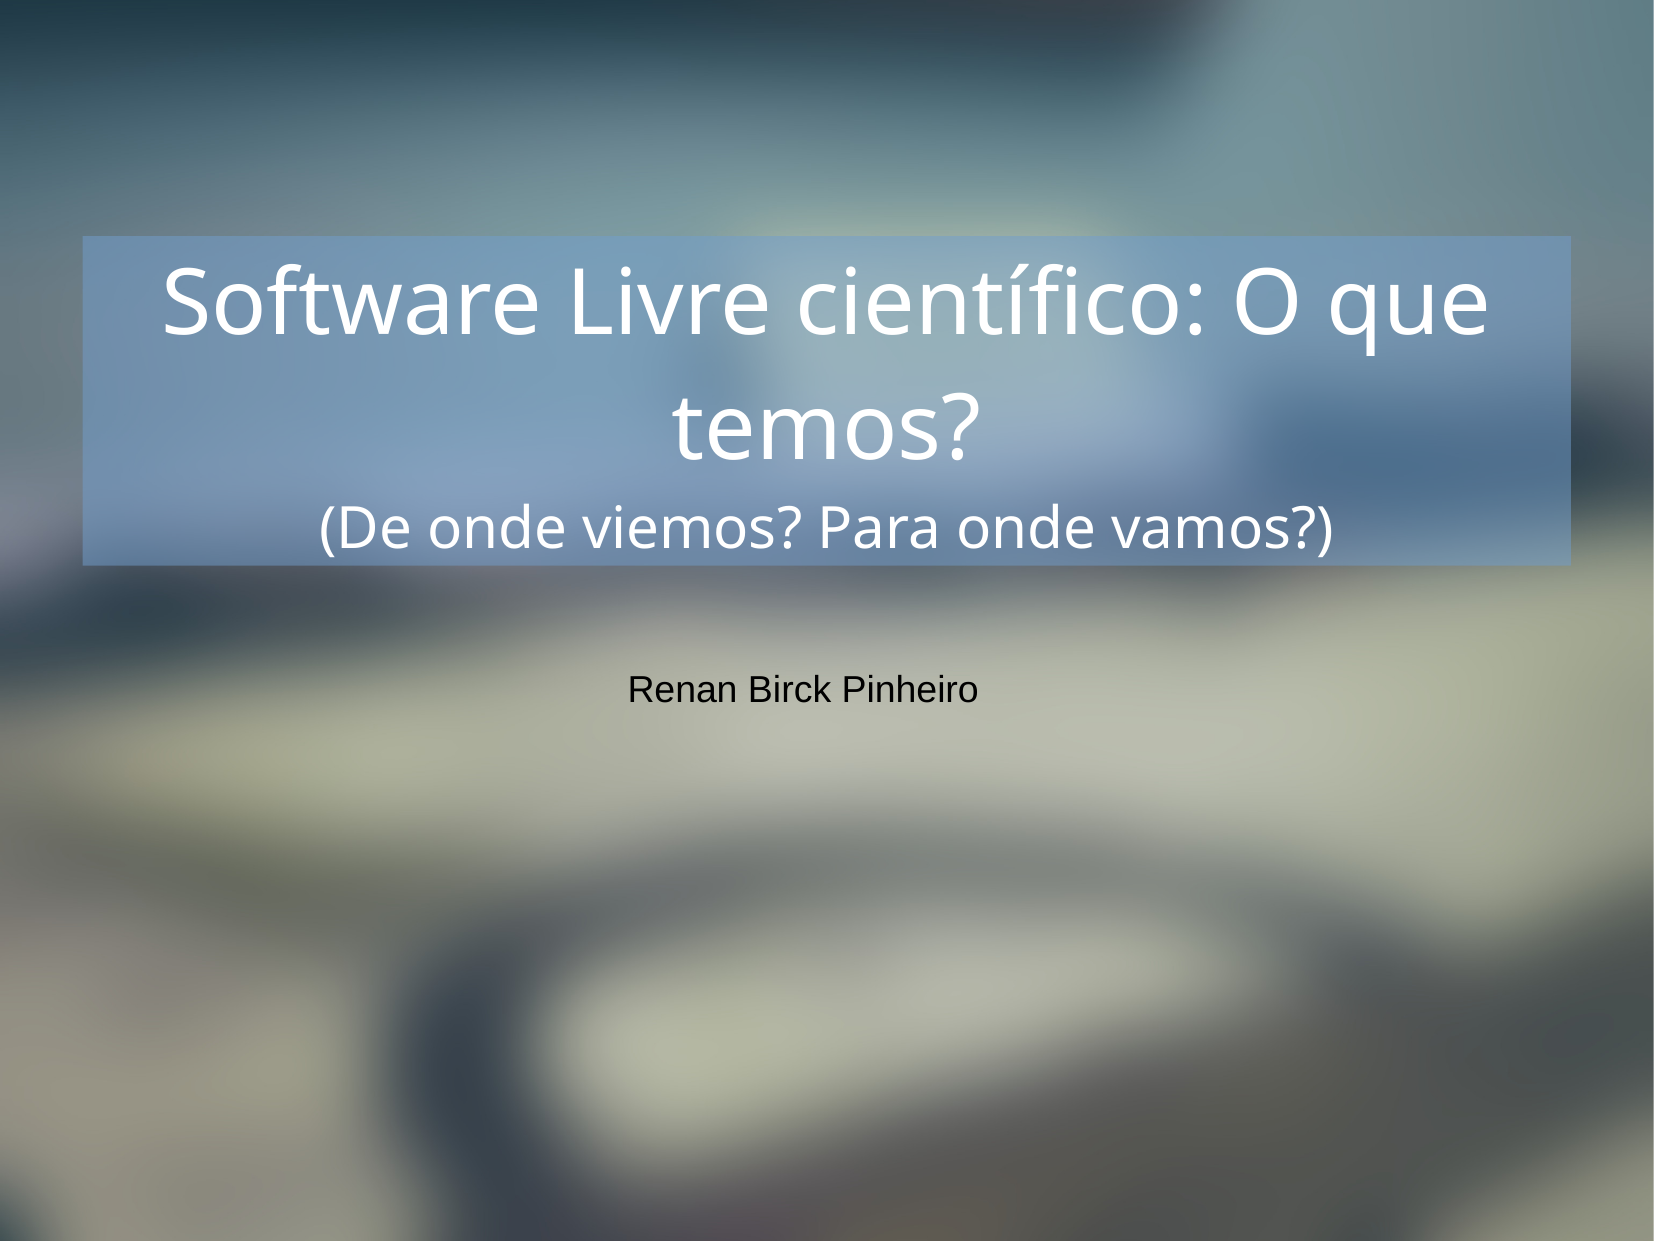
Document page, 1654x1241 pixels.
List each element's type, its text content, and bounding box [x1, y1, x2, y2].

picture [0, 0, 1654, 1241]
text_box Renan Birck Pinheiro [188, 661, 1418, 719]
title Software Livre científico: O que temos? (De onde viemos? Para onde vamos?) [82, 260, 1571, 542]
